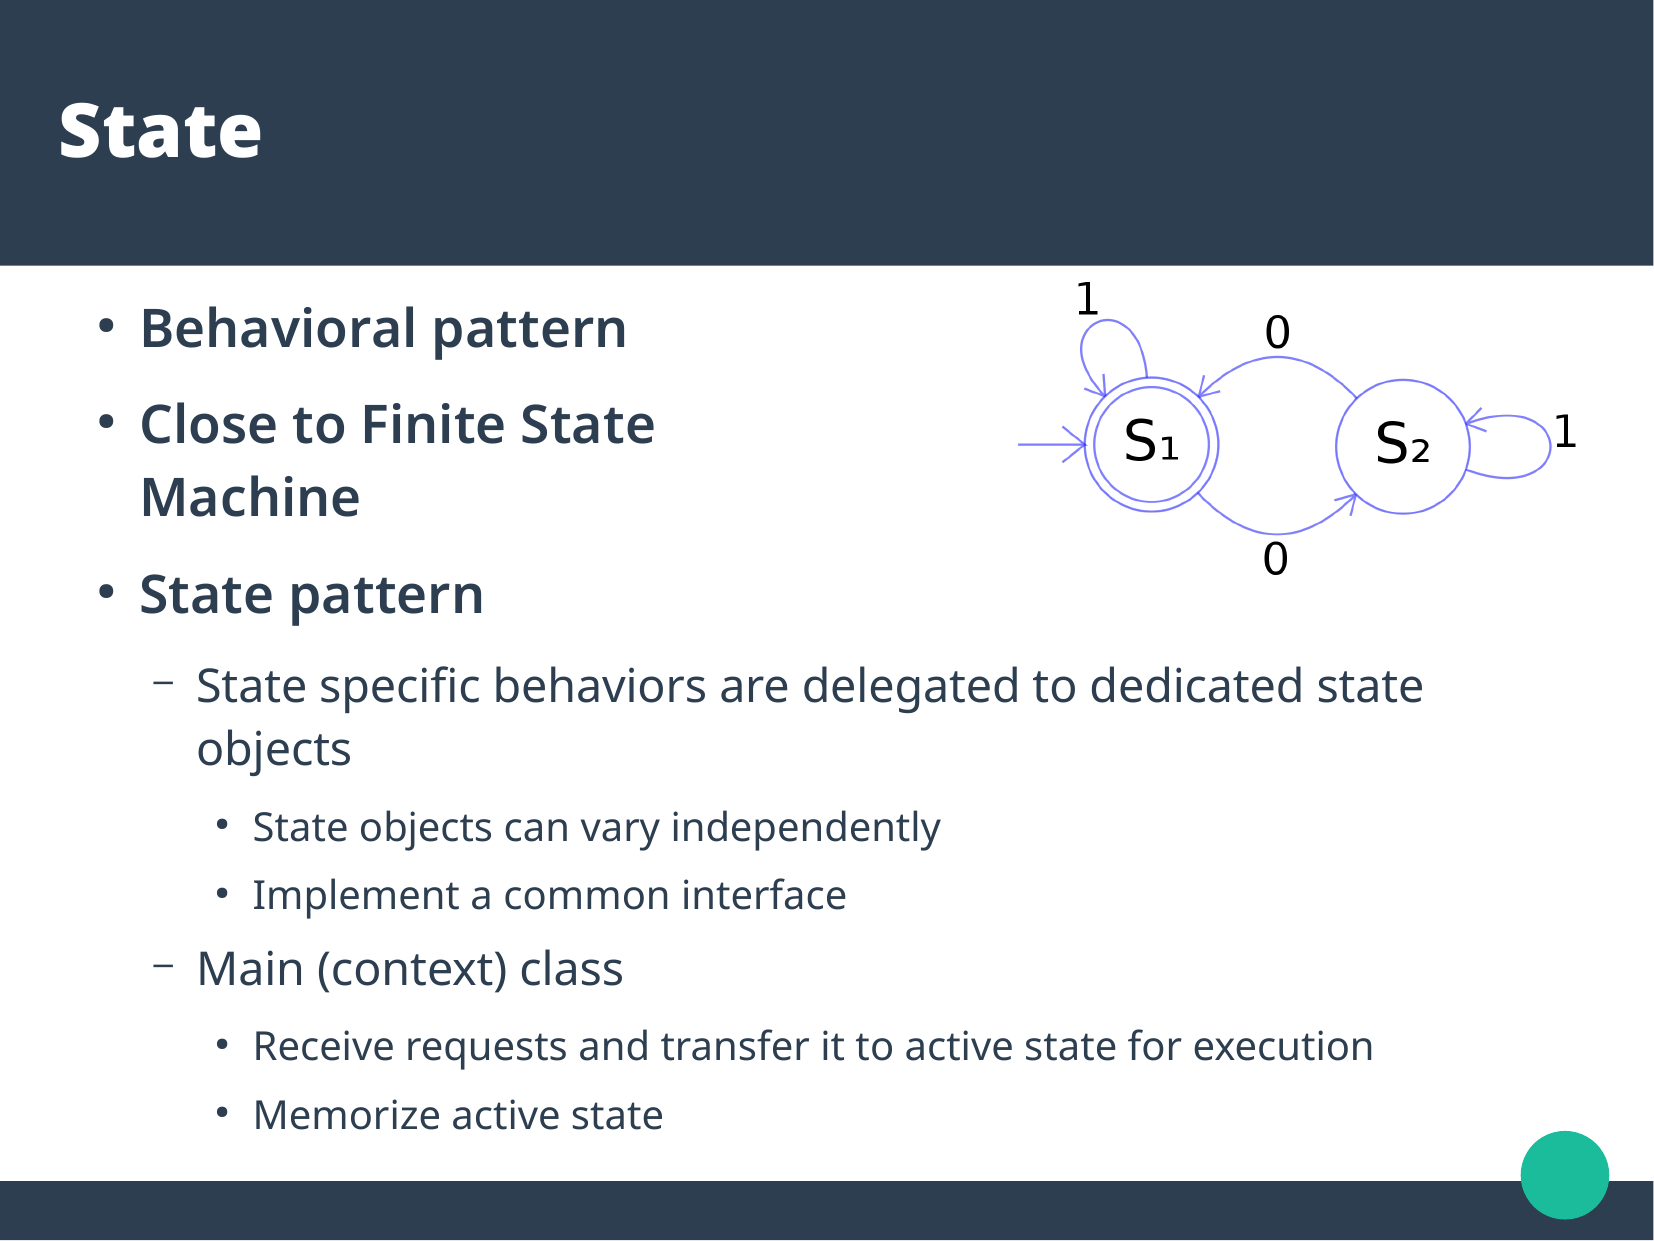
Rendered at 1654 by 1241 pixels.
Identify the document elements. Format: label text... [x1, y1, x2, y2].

picture [998, 253, 1608, 599]
title State [59, 49, 1595, 207]
list Behavioral pattern Close to Finite State Machine State pattern State specific behaviors are delegated to dedicated state objects State objects can vary independently Implement a common interface Main (context) class Receive requests and transfer it to active state for execution Memorize active state [82, 290, 1571, 1146]
